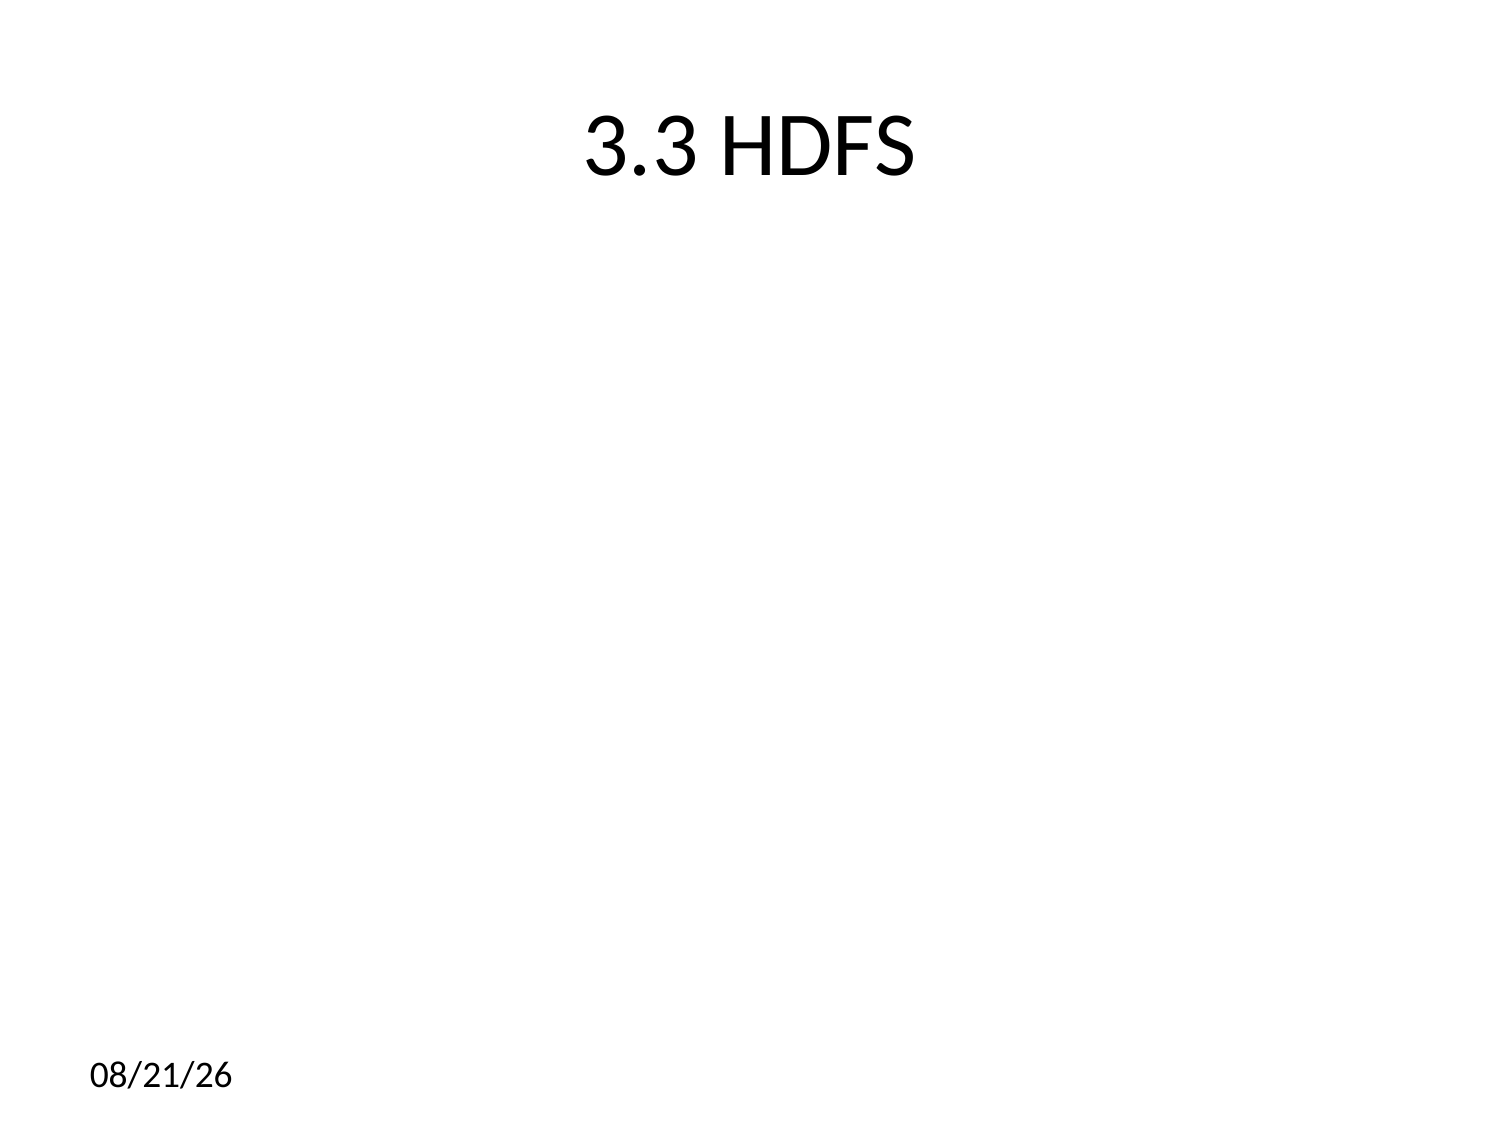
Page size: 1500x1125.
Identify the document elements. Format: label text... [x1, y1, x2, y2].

title 3.3 HDFS [75, 21, 1426, 257]
